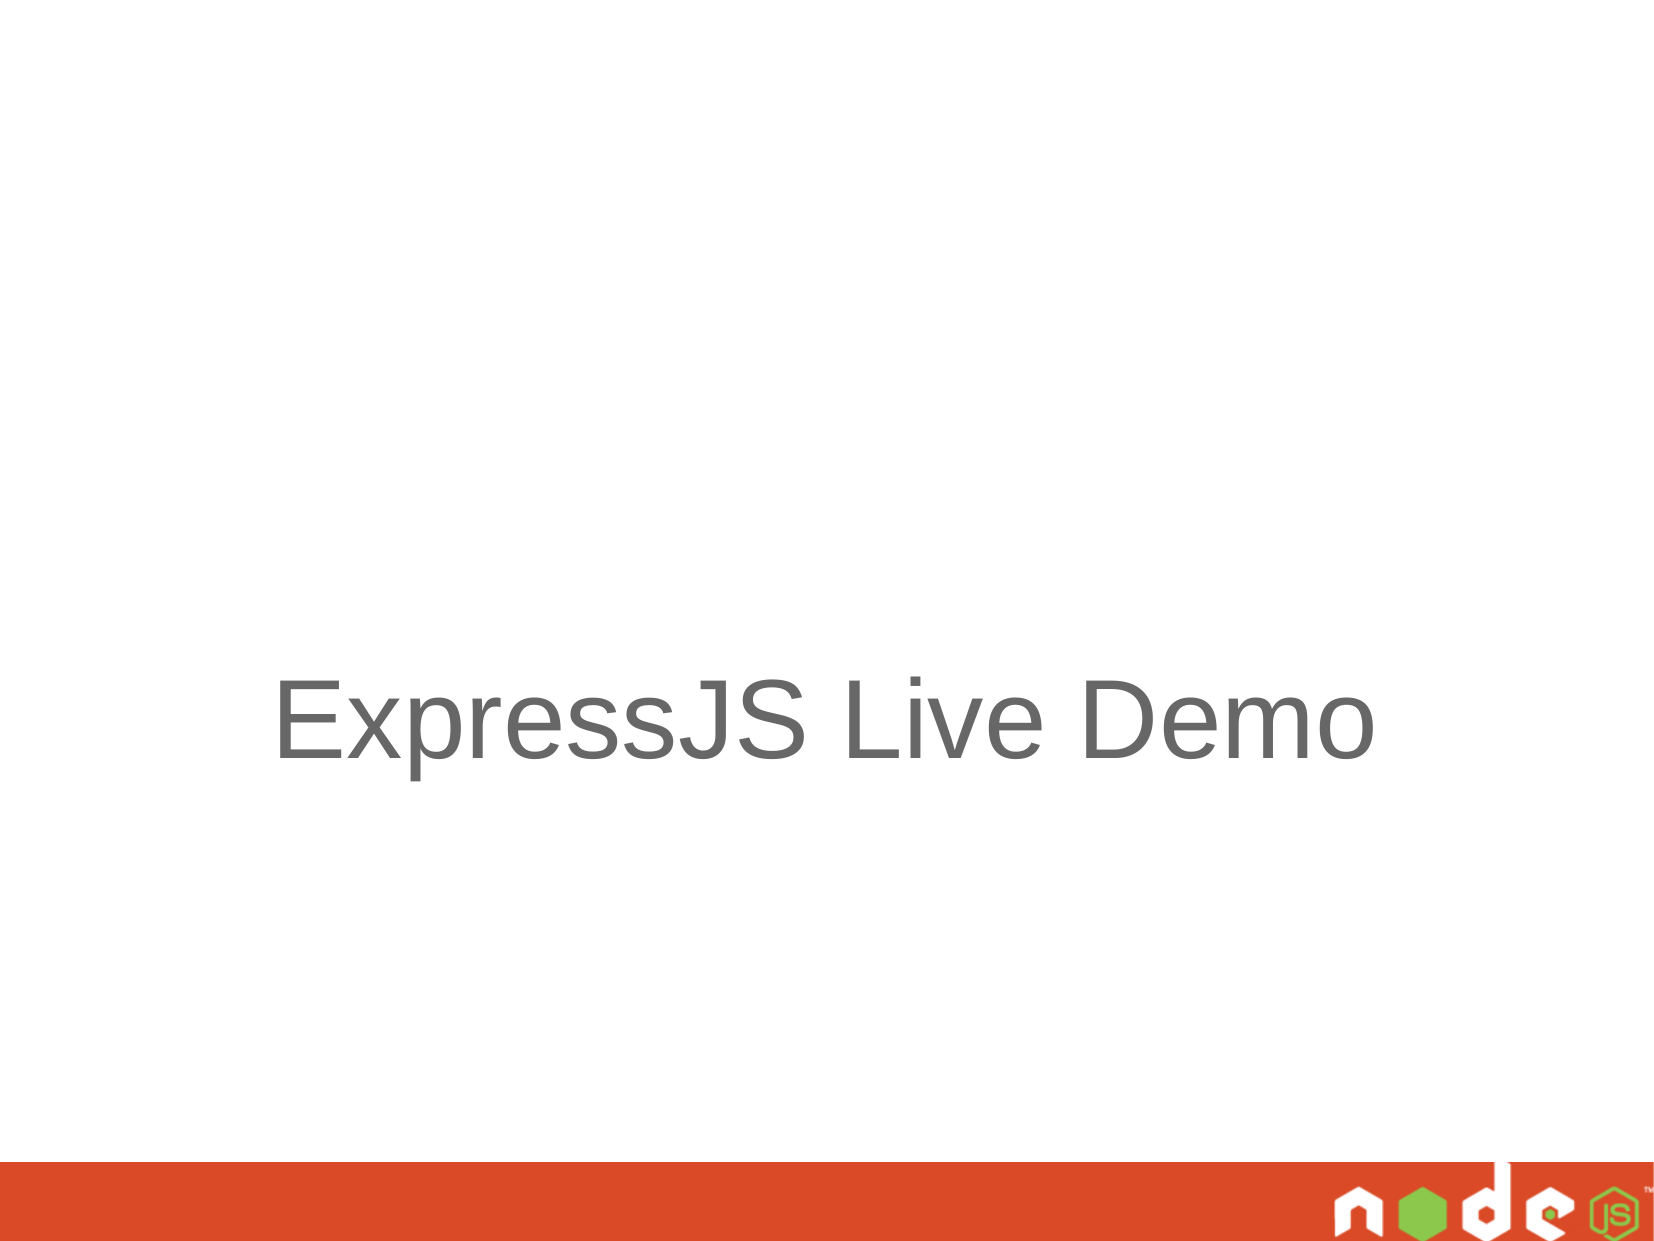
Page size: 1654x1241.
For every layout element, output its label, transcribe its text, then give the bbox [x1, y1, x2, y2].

picture [0, 1156, 1654, 1241]
subtitle ExpressJS Live Demo [112, 52, 1538, 1163]
